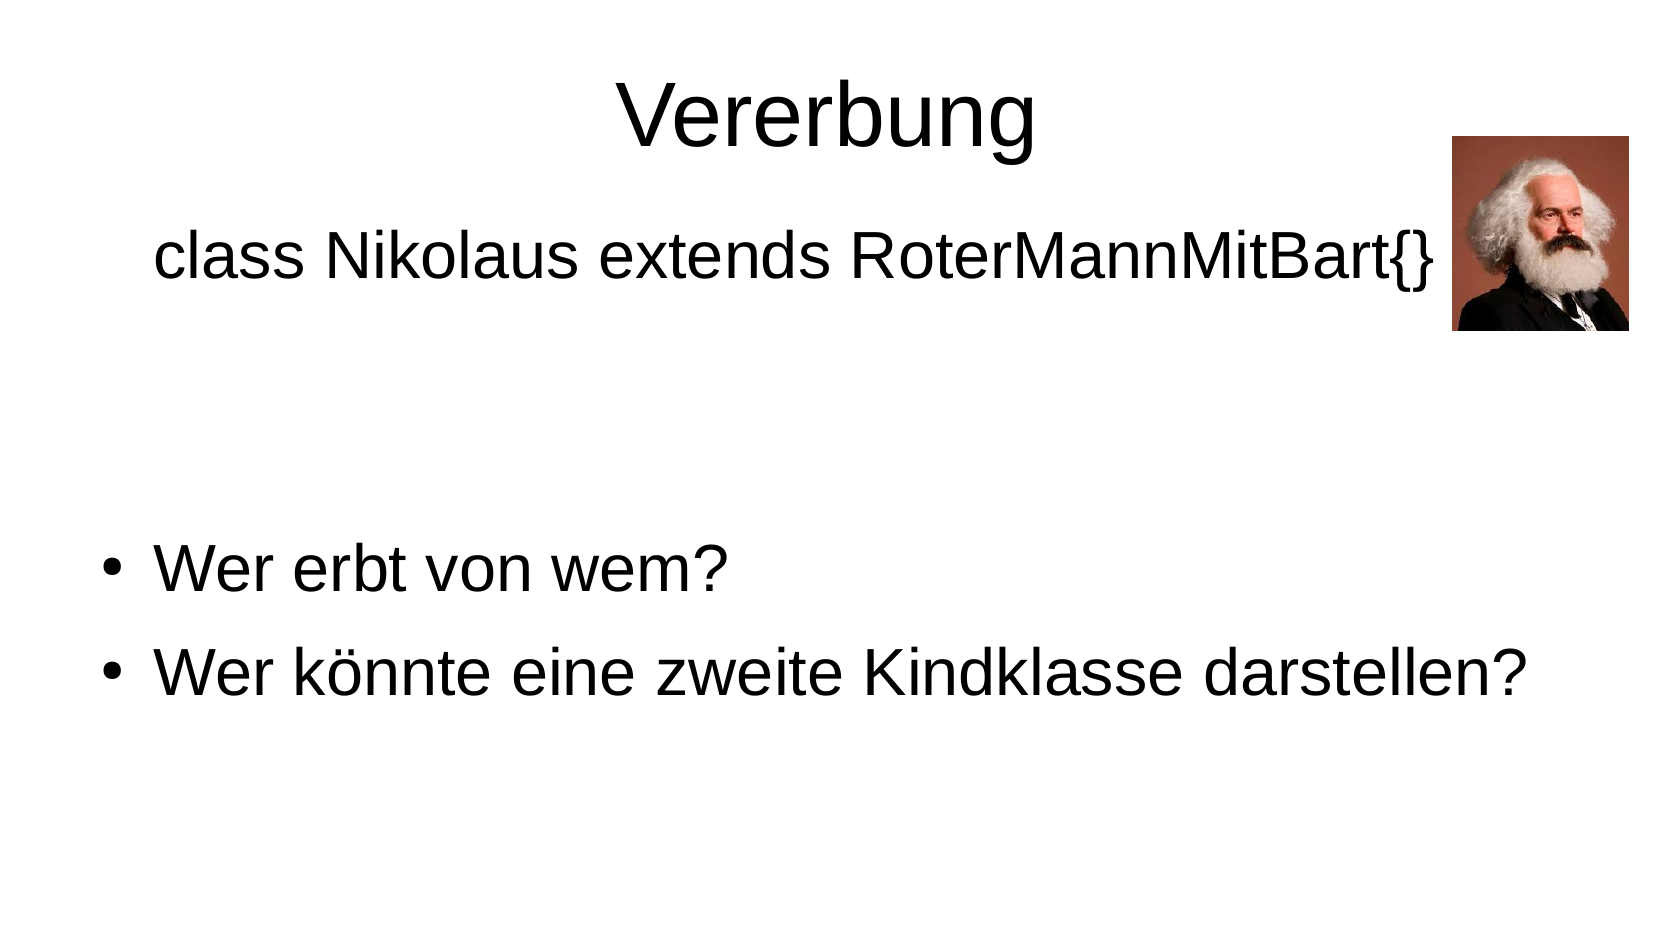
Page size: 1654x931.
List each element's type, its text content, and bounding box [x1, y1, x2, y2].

picture [1452, 136, 1629, 331]
list class Nikolaus extends RoterMannMitBart{} Wer erbt von wem? Wer könnte eine zweite Kindklasse darstellen? [82, 217, 1571, 758]
title Vererbung [82, 37, 1571, 193]
